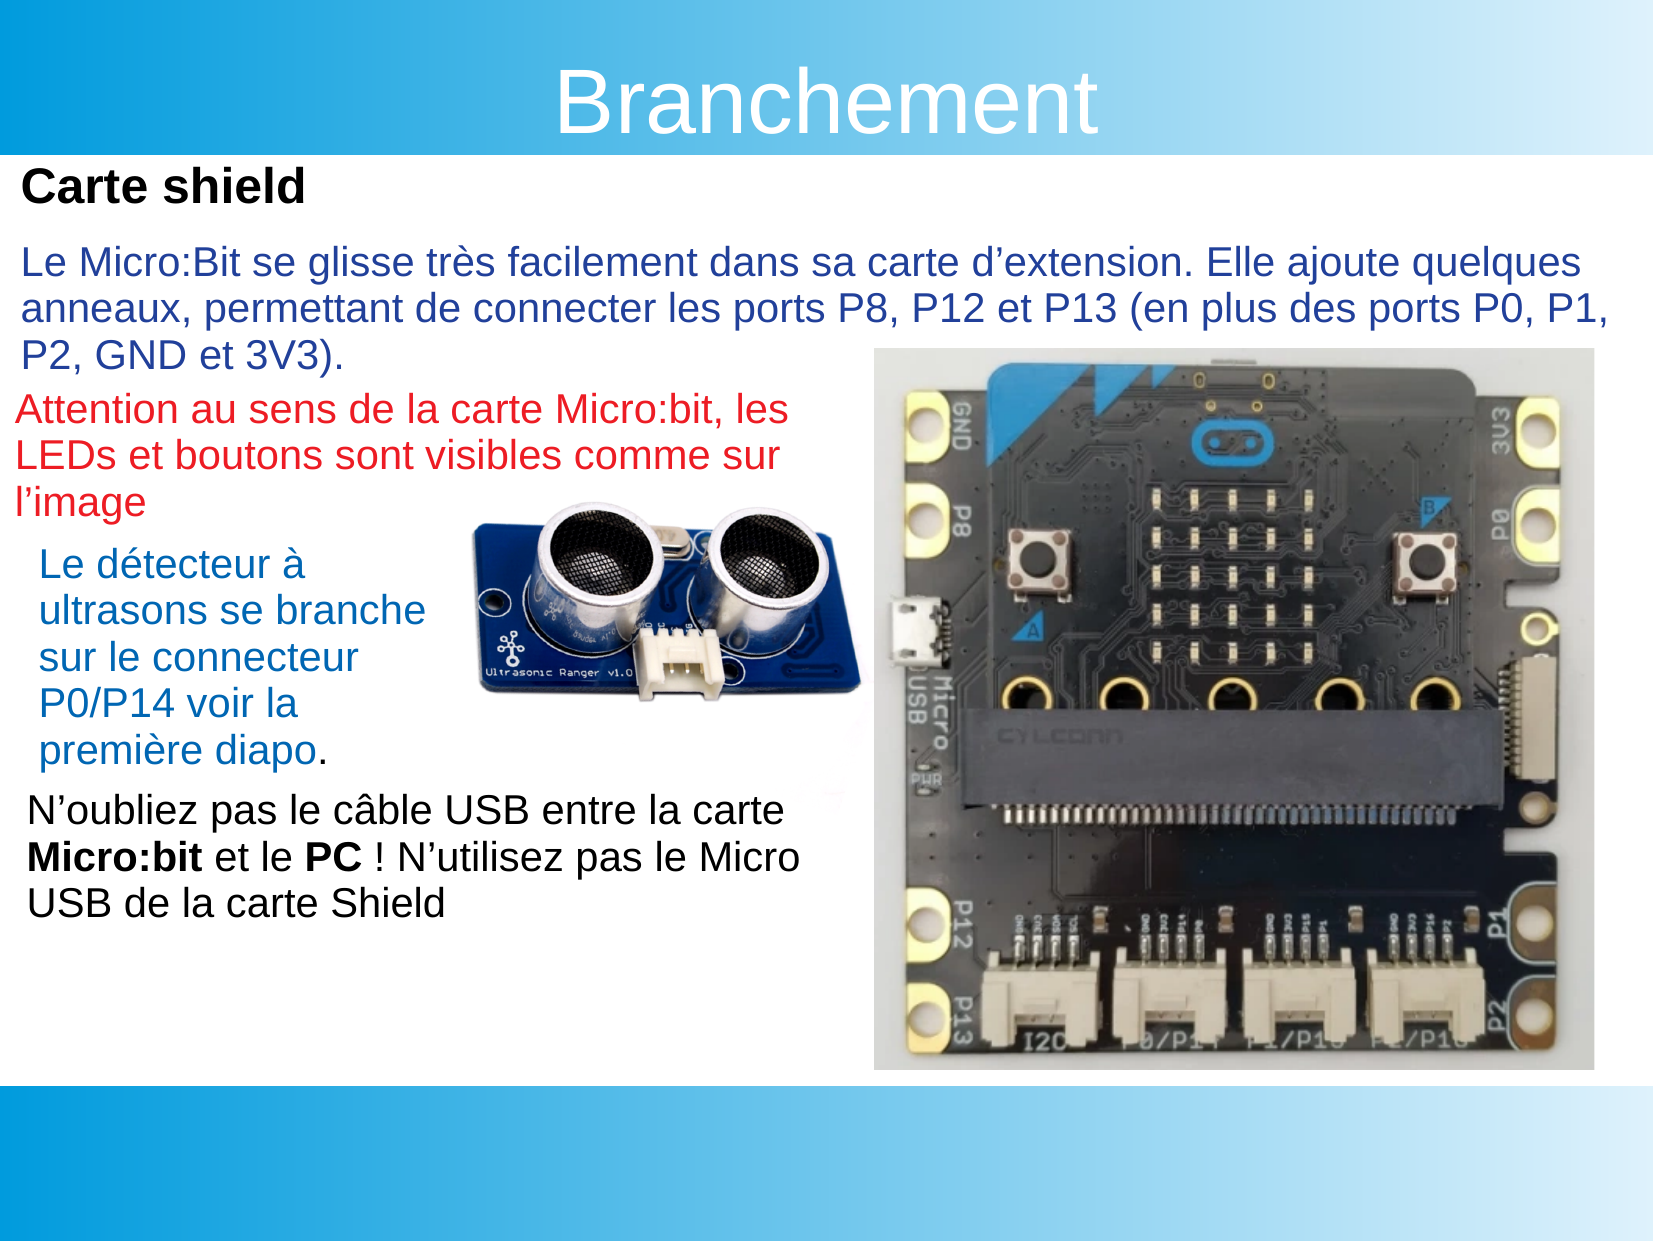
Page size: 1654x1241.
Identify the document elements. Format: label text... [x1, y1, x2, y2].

text_box Le détecteur à ultrasons se branche sur le connecteur P0/P14 voir la première diapo. [23, 533, 473, 781]
text_box N’oubliez pas le câble USB entre la carte Micro:bit et le PC ! N’utilisez pas le Micro USB de la carte Shield [11, 779, 863, 945]
picture [473, 348, 1595, 1070]
text_box Attention au sens de la carte Micro:bit, les LEDs et boutons sont visibles comme sur l’image [0, 377, 874, 567]
title Branchement [82, 49, 1571, 150]
text_box Carte shield Le Micro:Bit se glisse très facilement dans sa carte d’extension. Elle ajoute quelques anneaux, permettant de connecter les ports P8, P12 et P13 (en plus des ports P0, P1, P2, GND et 3V3). [5, 150, 1642, 448]
